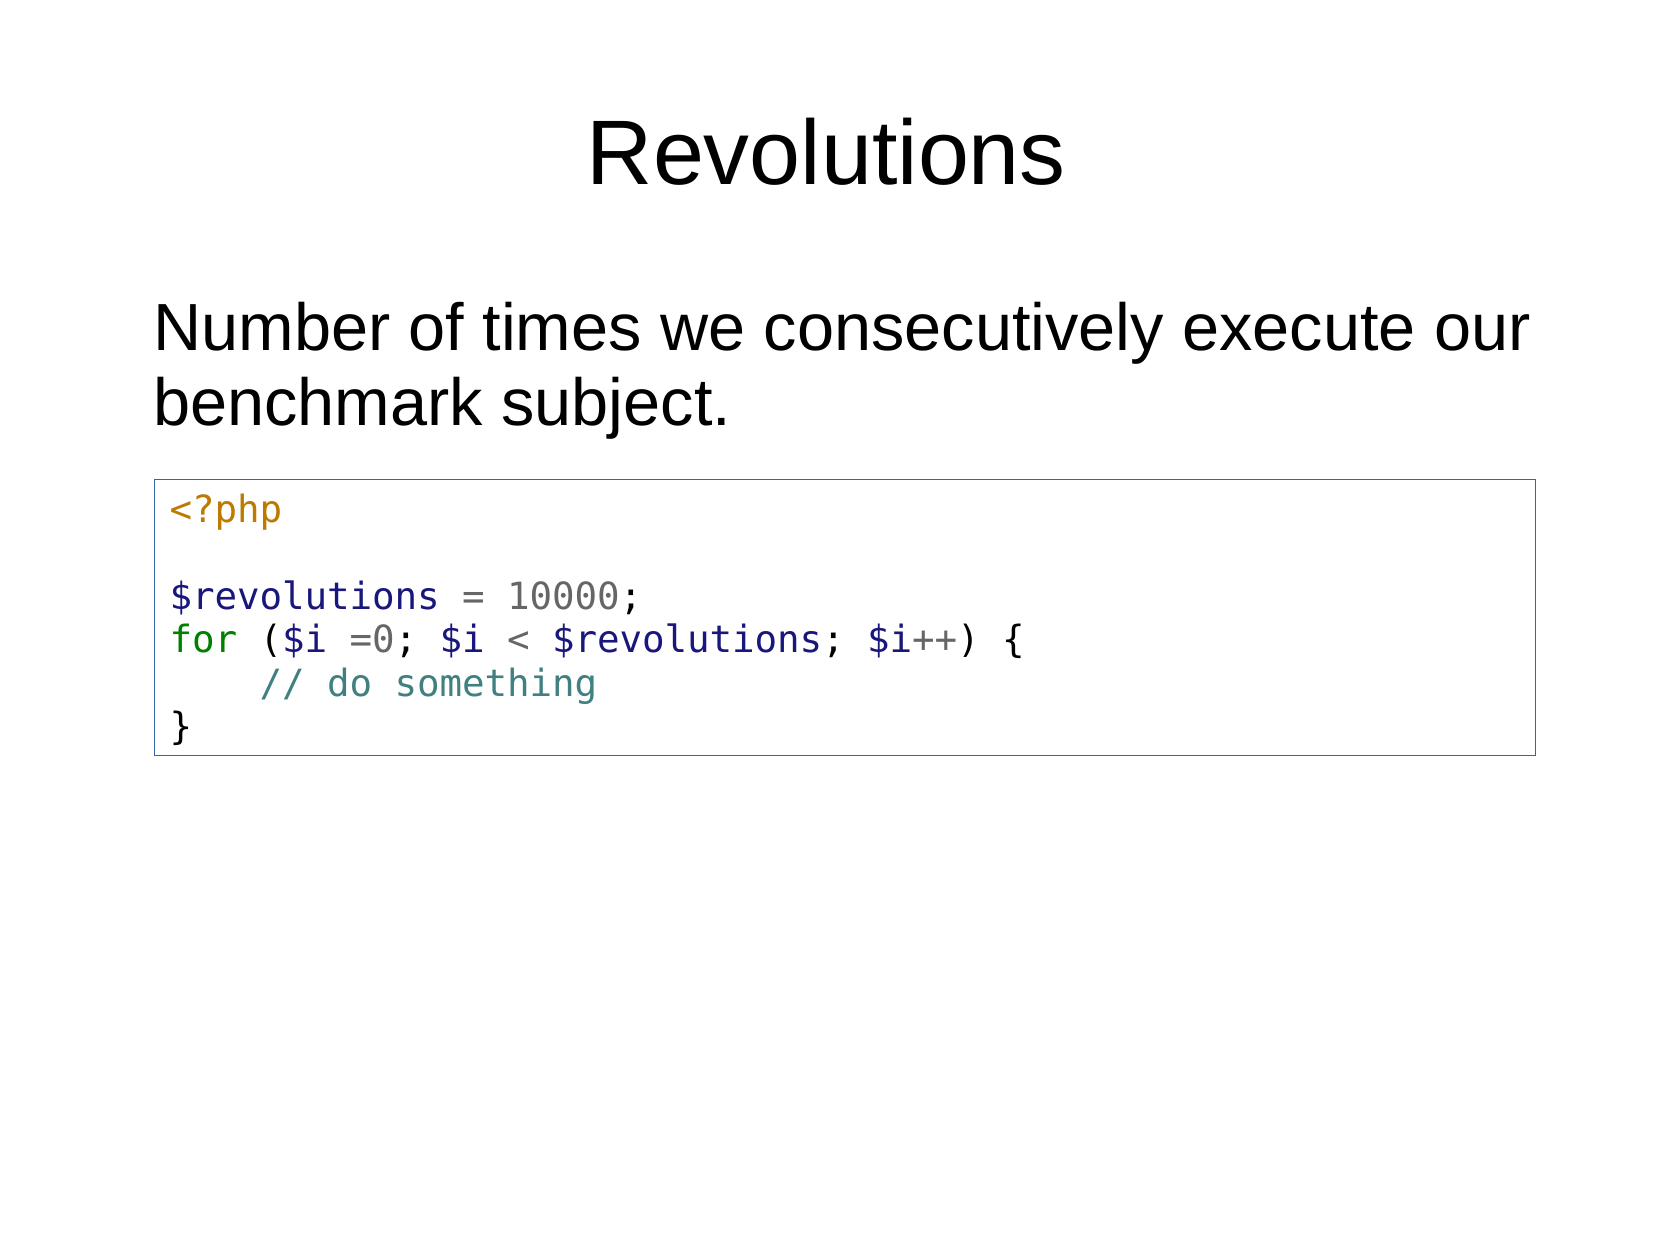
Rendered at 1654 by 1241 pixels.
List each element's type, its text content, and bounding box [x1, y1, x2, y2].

list Number of times we consecutively execute our benchmark subject. [82, 290, 1571, 485]
title Revolutions [82, 49, 1571, 257]
text_box <?php $revolutions = 10000; for ($i =0; $i < $revolutions; $i++) { // do something } [154, 479, 1536, 756]
